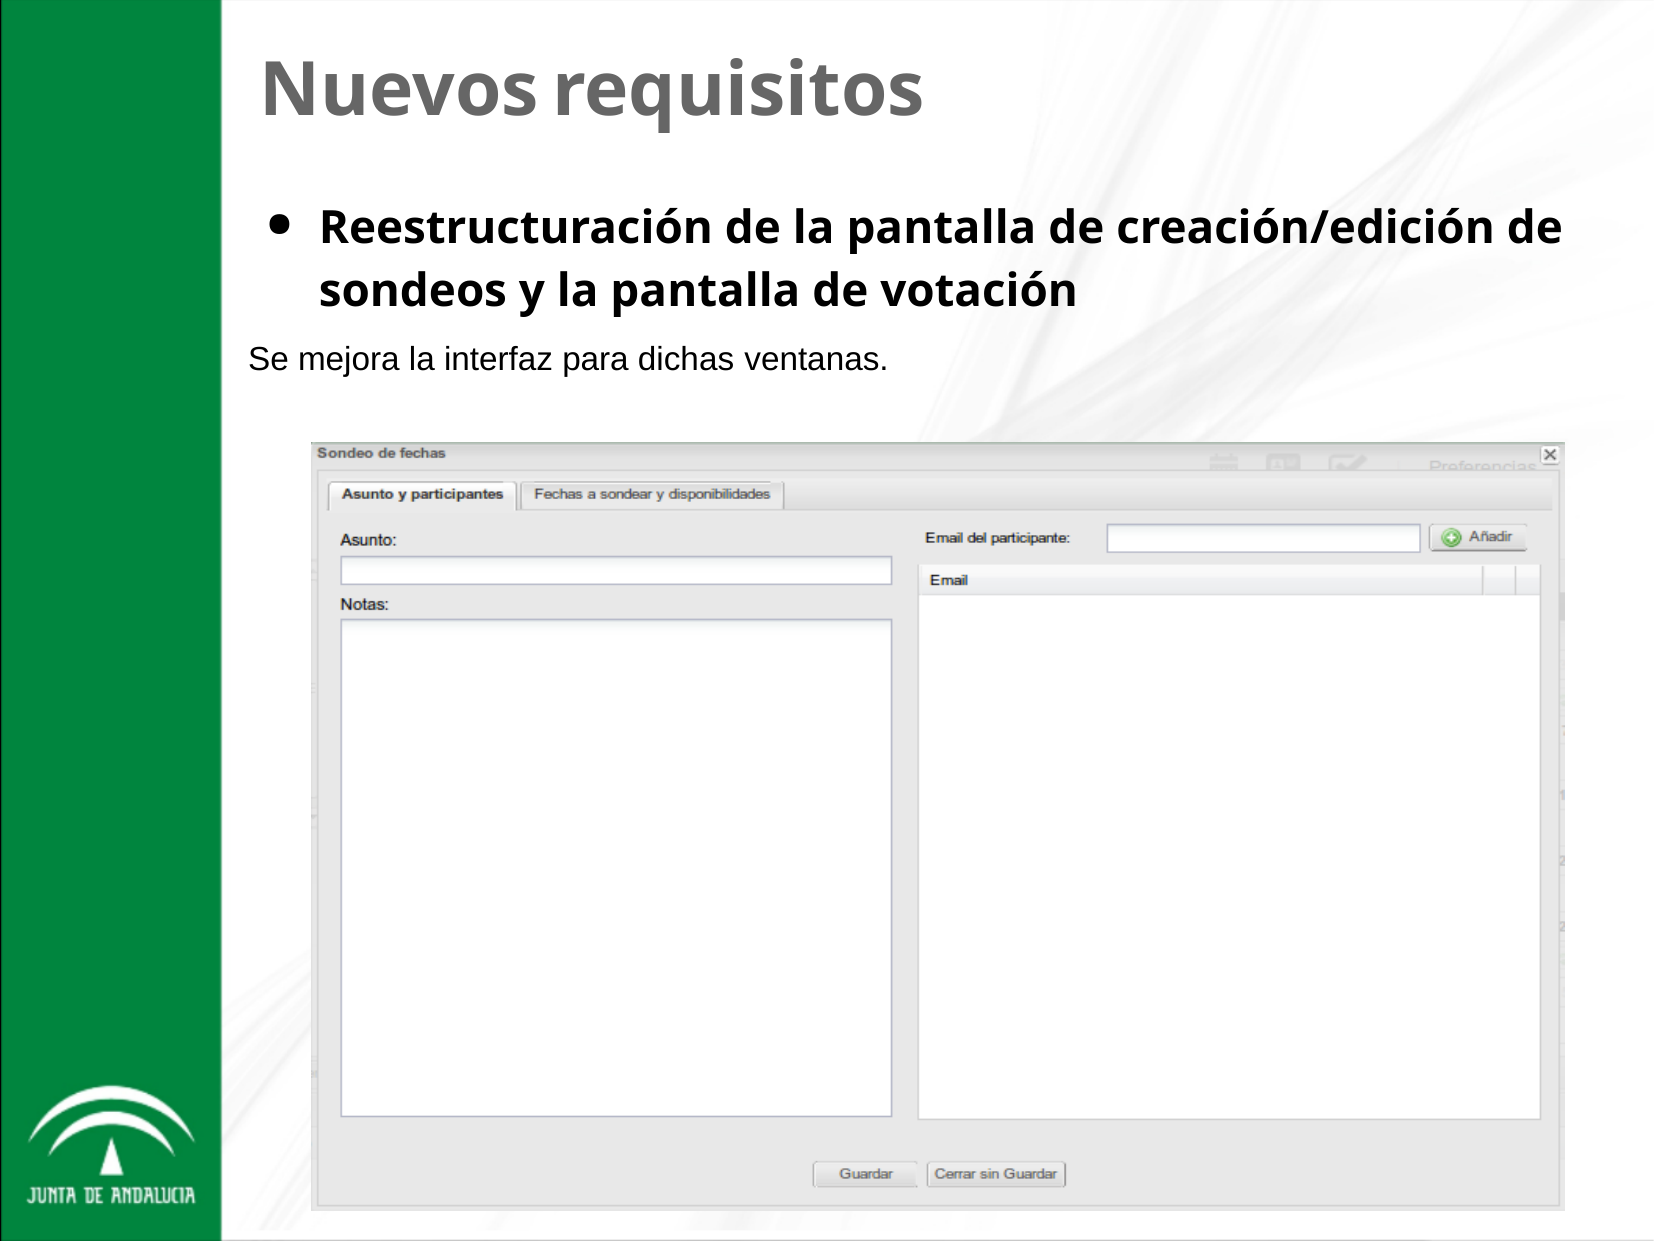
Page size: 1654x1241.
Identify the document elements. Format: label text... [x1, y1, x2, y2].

title Nuevos requisitos [259, 37, 1577, 136]
picture [0, 0, 1654, 1241]
list Reestructuración de la pantalla de creación/edición de sondeos y la pantalla de votación Se mejora la interfaz para dichas ventanas. [248, 194, 1565, 1014]
